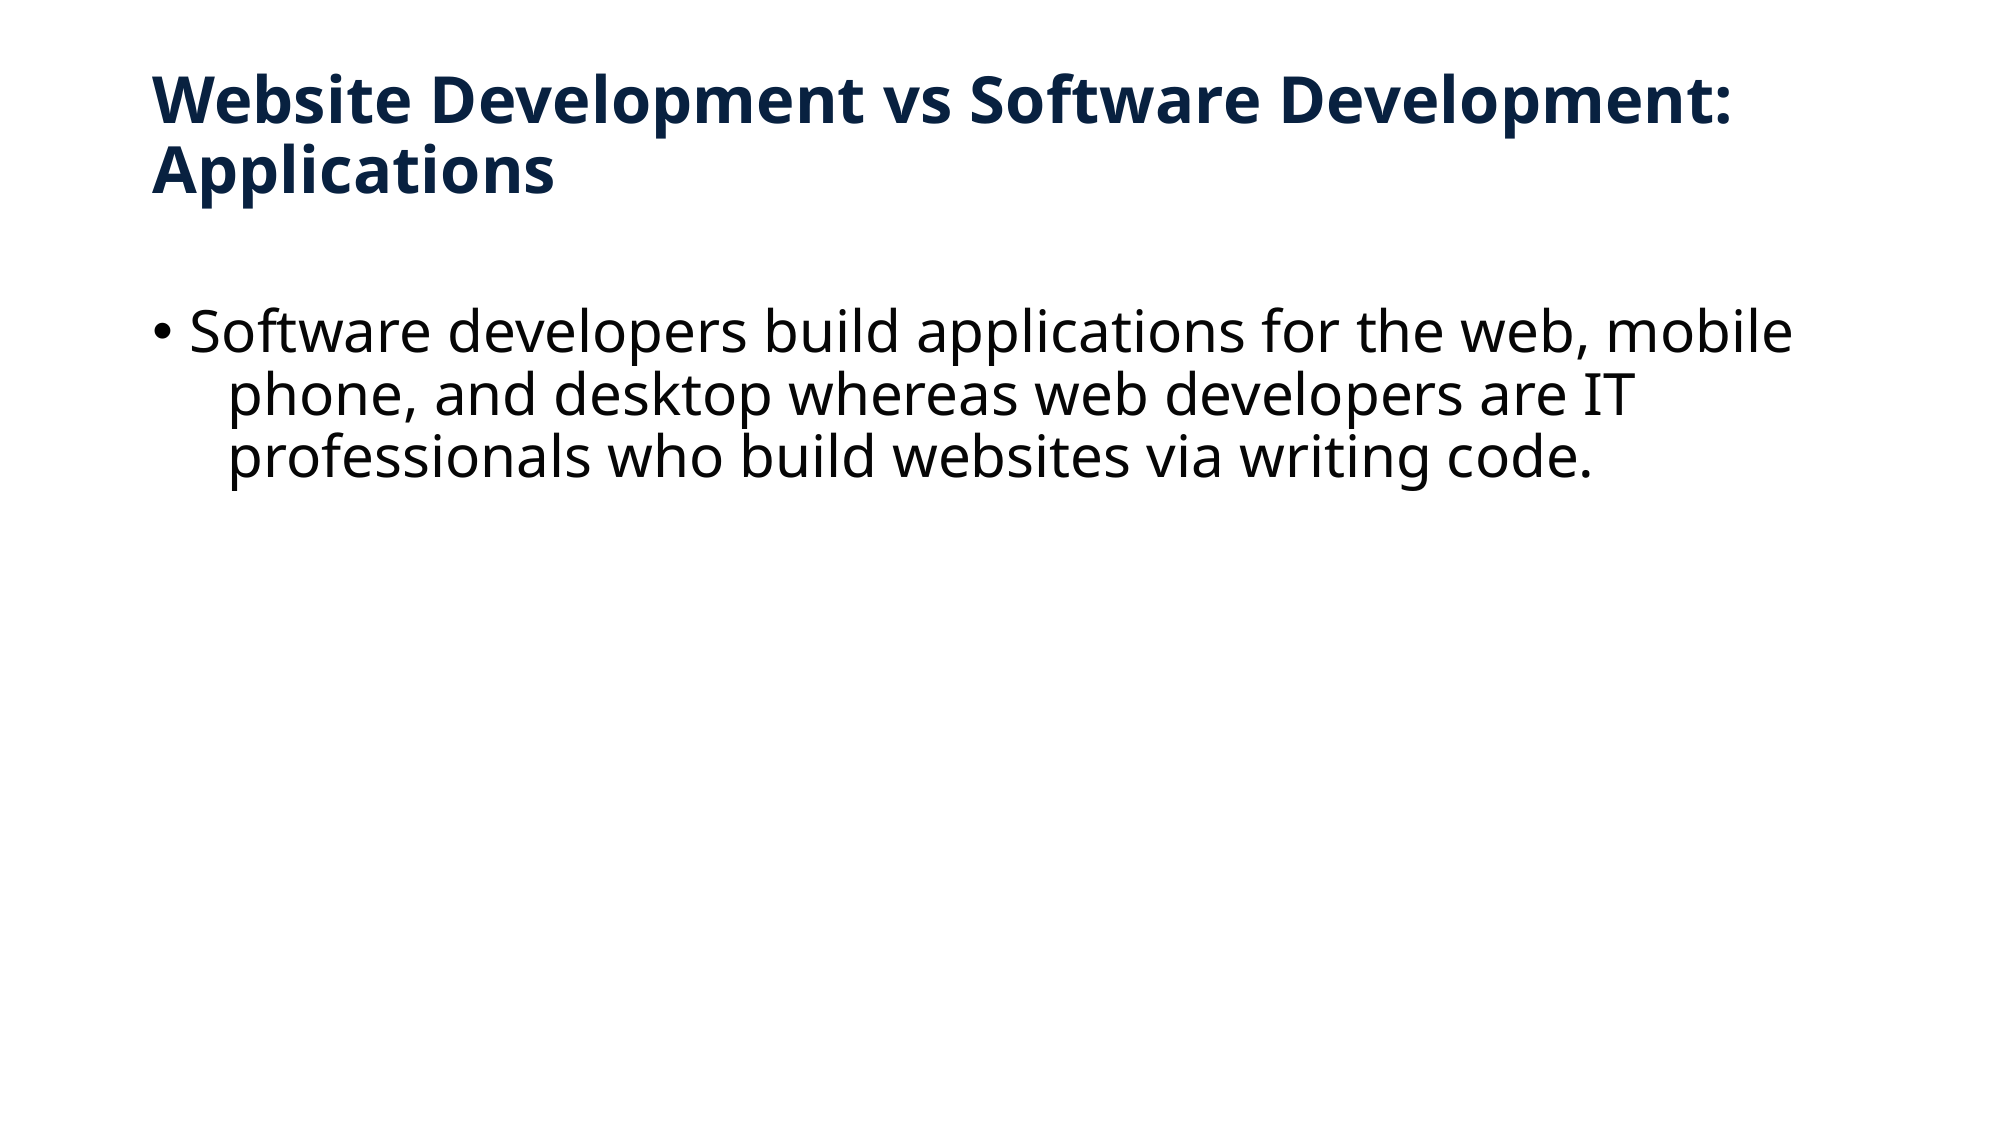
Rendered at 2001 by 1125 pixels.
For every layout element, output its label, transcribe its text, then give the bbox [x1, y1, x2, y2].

title Website Development vs Software Development: Applications [137, 58, 1863, 294]
list Software developers build applications for the web, mobile phone, and desktop whereas web developers are IT professionals who build websites via writing code. [137, 294, 1863, 1048]
